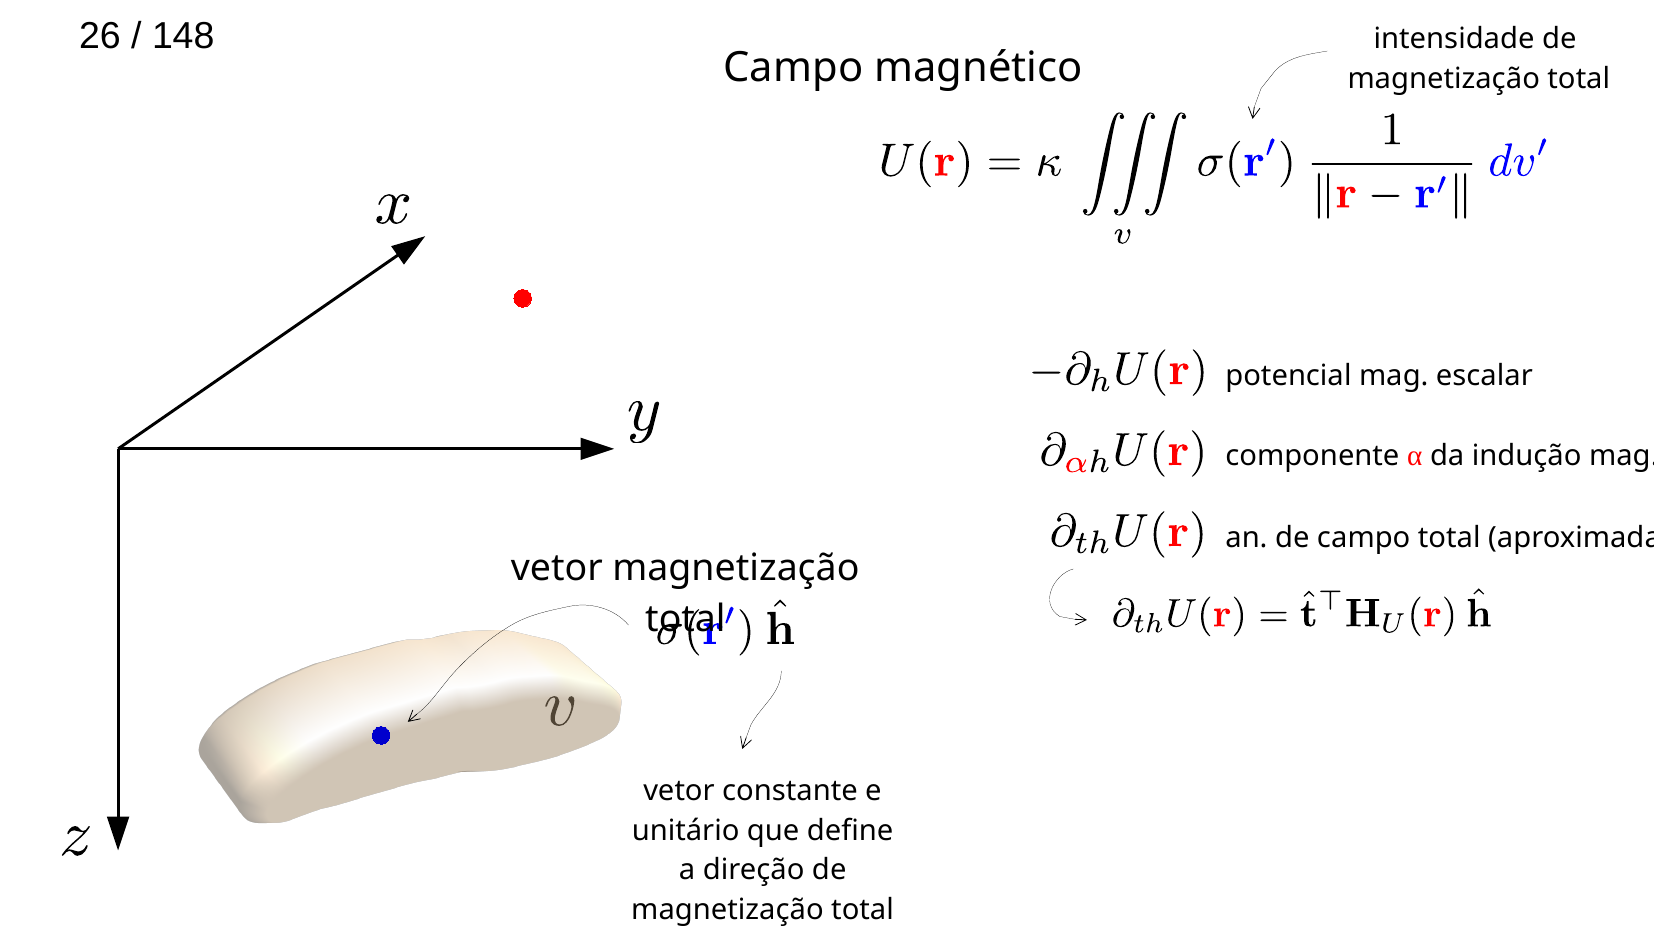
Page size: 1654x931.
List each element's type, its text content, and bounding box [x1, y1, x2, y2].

text_box vetor constante e unitário que define a direção de magnetização total [616, 761, 928, 869]
picture [1037, 428, 1210, 479]
text_box Campo magnético [708, 29, 1078, 91]
picture [653, 626, 797, 658]
picture [59, 826, 93, 856]
picture [374, 194, 413, 224]
picture [1047, 509, 1209, 560]
text_box componente α da indução mag. [1210, 426, 1654, 479]
text_box vetor magnetização total [496, 533, 957, 626]
picture [626, 401, 662, 443]
text_box [513, 289, 532, 308]
picture [1026, 347, 1210, 398]
text_box <number> / 148 [0, 0, 240, 71]
picture [1110, 586, 1494, 638]
text_box intensidade de magnetização total [1332, 17, 1616, 97]
text_box [372, 726, 390, 745]
text_box an. de campo total (aproximada) [1210, 508, 1654, 561]
text_box potencial mag. escalar [1210, 346, 1553, 399]
picture [878, 112, 1548, 244]
